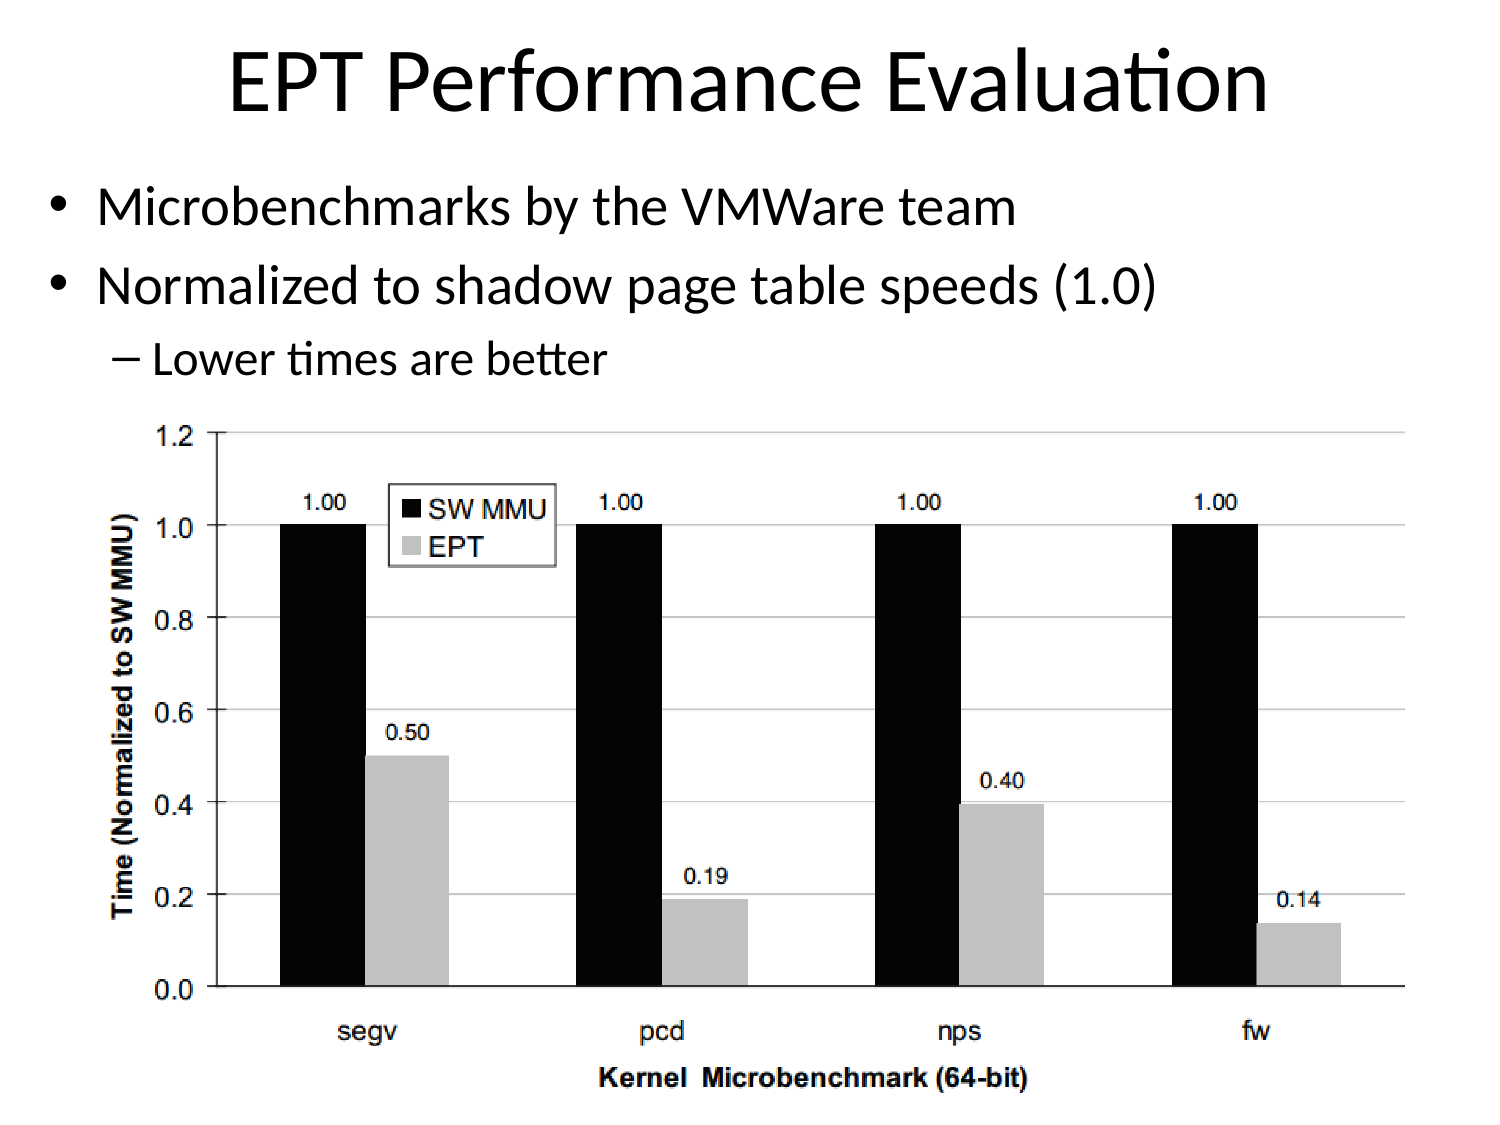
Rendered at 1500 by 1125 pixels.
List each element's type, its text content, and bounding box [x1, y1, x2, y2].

list Microbenchmarks by the VMWare team Normalized to shadow page table speeds (1.0) Lower times are better [33, 161, 1467, 395]
title EPT Performance Evaluation [75, 0, 1425, 150]
picture [68, 403, 1443, 1125]
